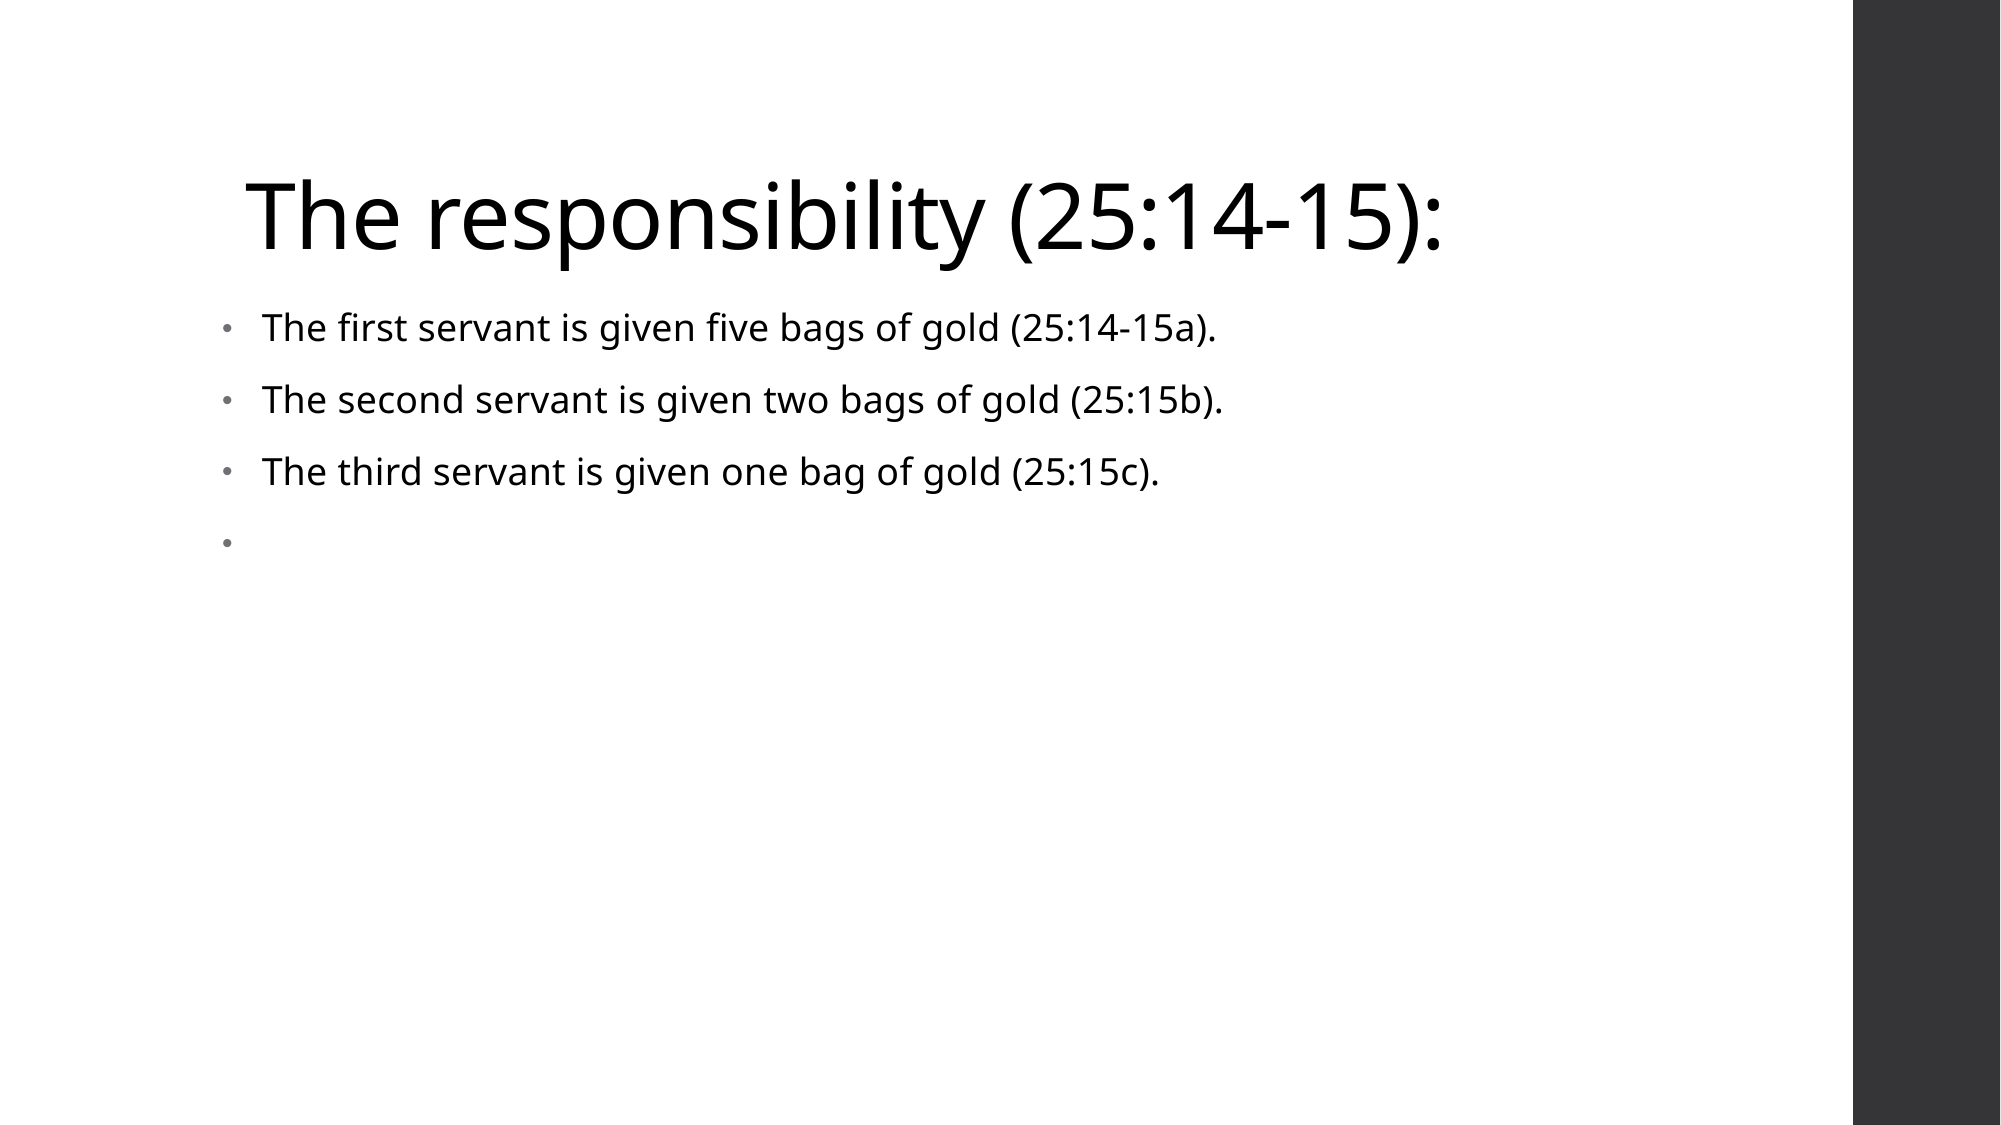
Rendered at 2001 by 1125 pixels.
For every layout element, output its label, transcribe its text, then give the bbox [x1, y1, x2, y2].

title The responsibility (25:14-15): [206, 60, 1797, 278]
list The first servant is given five bags of gold (25:14-15a). The second servant is given two bags of gold (25:15b). The third servant is given one bag of gold (25:15c). [206, 299, 1617, 1014]
